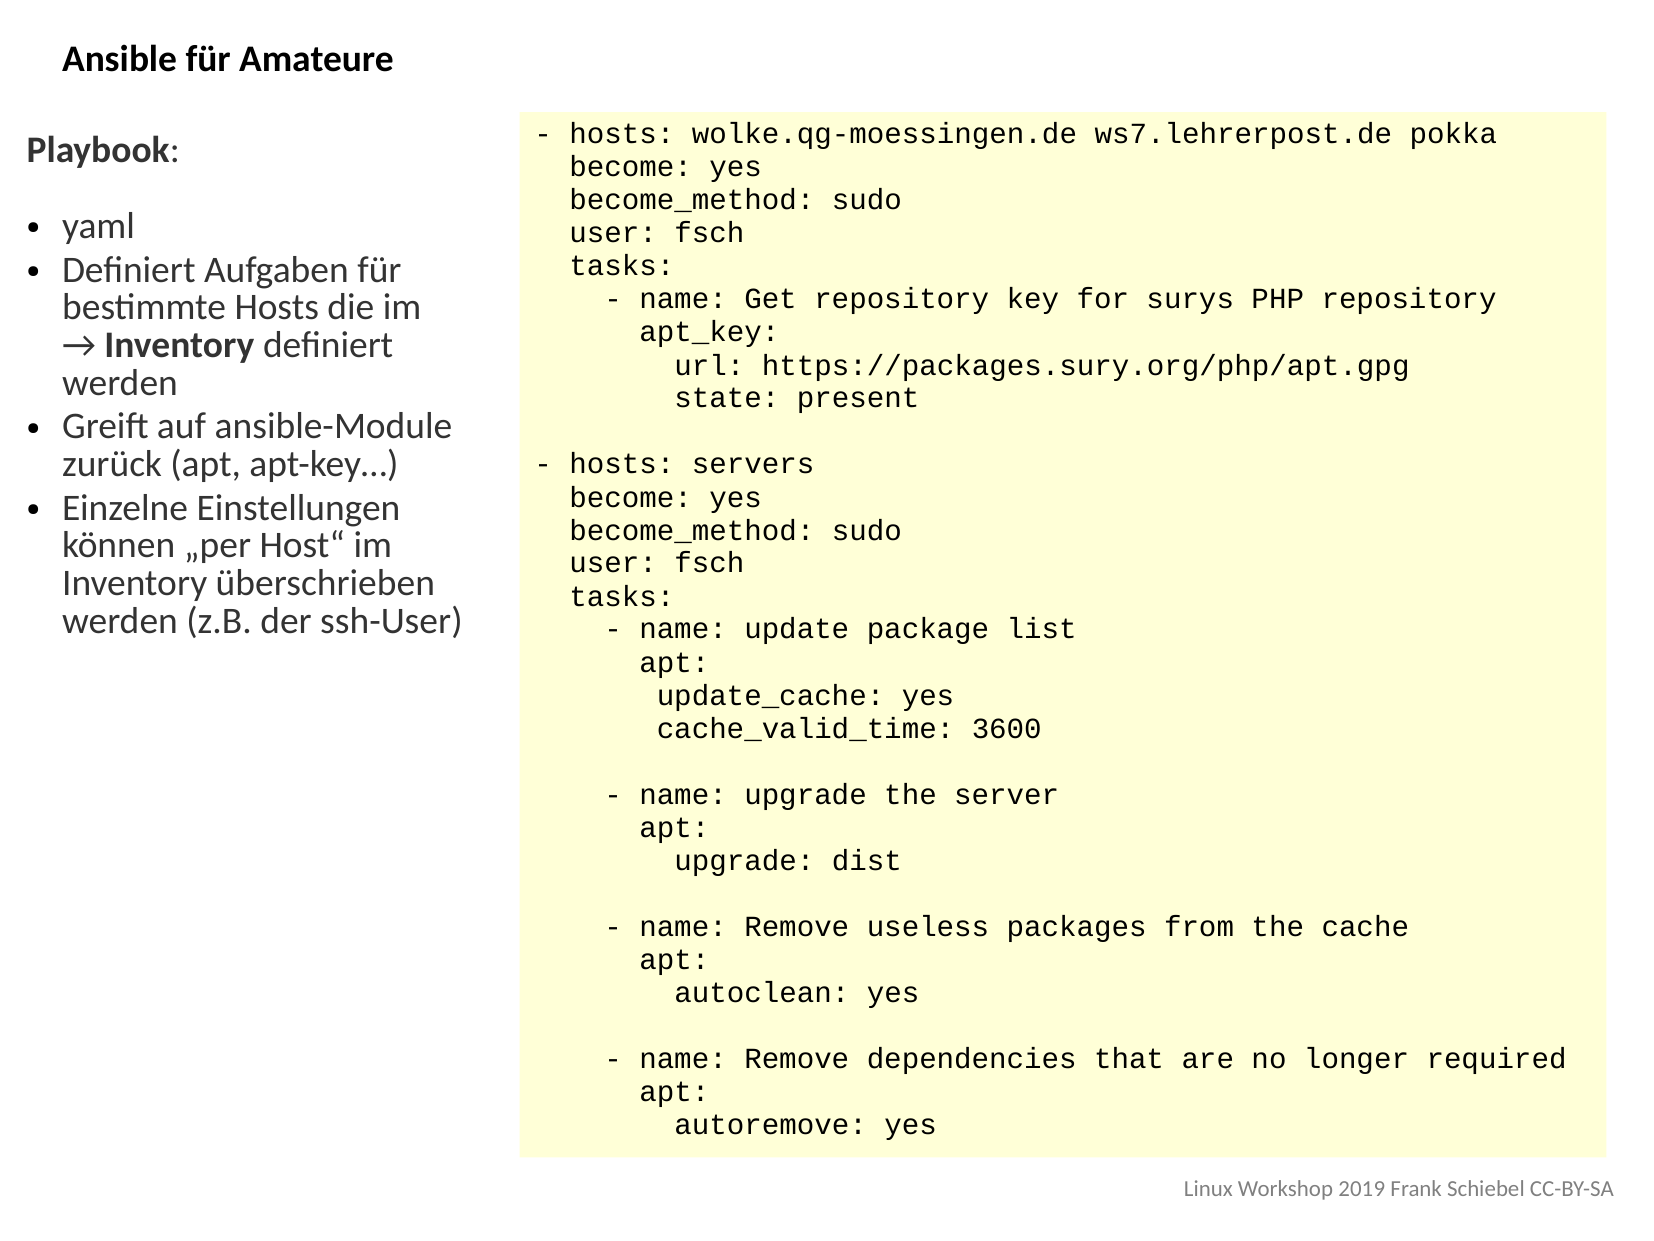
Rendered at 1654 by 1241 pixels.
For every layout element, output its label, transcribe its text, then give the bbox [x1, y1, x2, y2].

text_box - hosts: wolke.qg-moessingen.de ws7.lehrerpost.de pokka become: yes become_method: sudo user: fsch tasks: - name: Get repository key for surys PHP repository apt_key: url: https://packages.sury.org/php/apt.gpg state: present - hosts: servers become: yes become_method: sudo user: fsch tasks: - name: update package list apt: update_cache: yes cache_valid_time: 3600 - name: upgrade the server apt: upgrade: dist - name: Remove useless packages from the cache apt: autoclean: yes - name: Remove dependencies that are no longer required apt: autoremove: yes [519, 112, 1607, 1158]
text_box Ansible für Amateure [47, 35, 410, 88]
text_box Playbook: yaml Definiert Aufgaben für bestimmte Hosts die im → Inventory definiert werden Greift auf ansible-Module zurück (apt, apt-key…) Einzelne Einstellungen können „per Host“ im Inventory überschrieben werden (z.B. der ssh-User) [11, 127, 520, 726]
